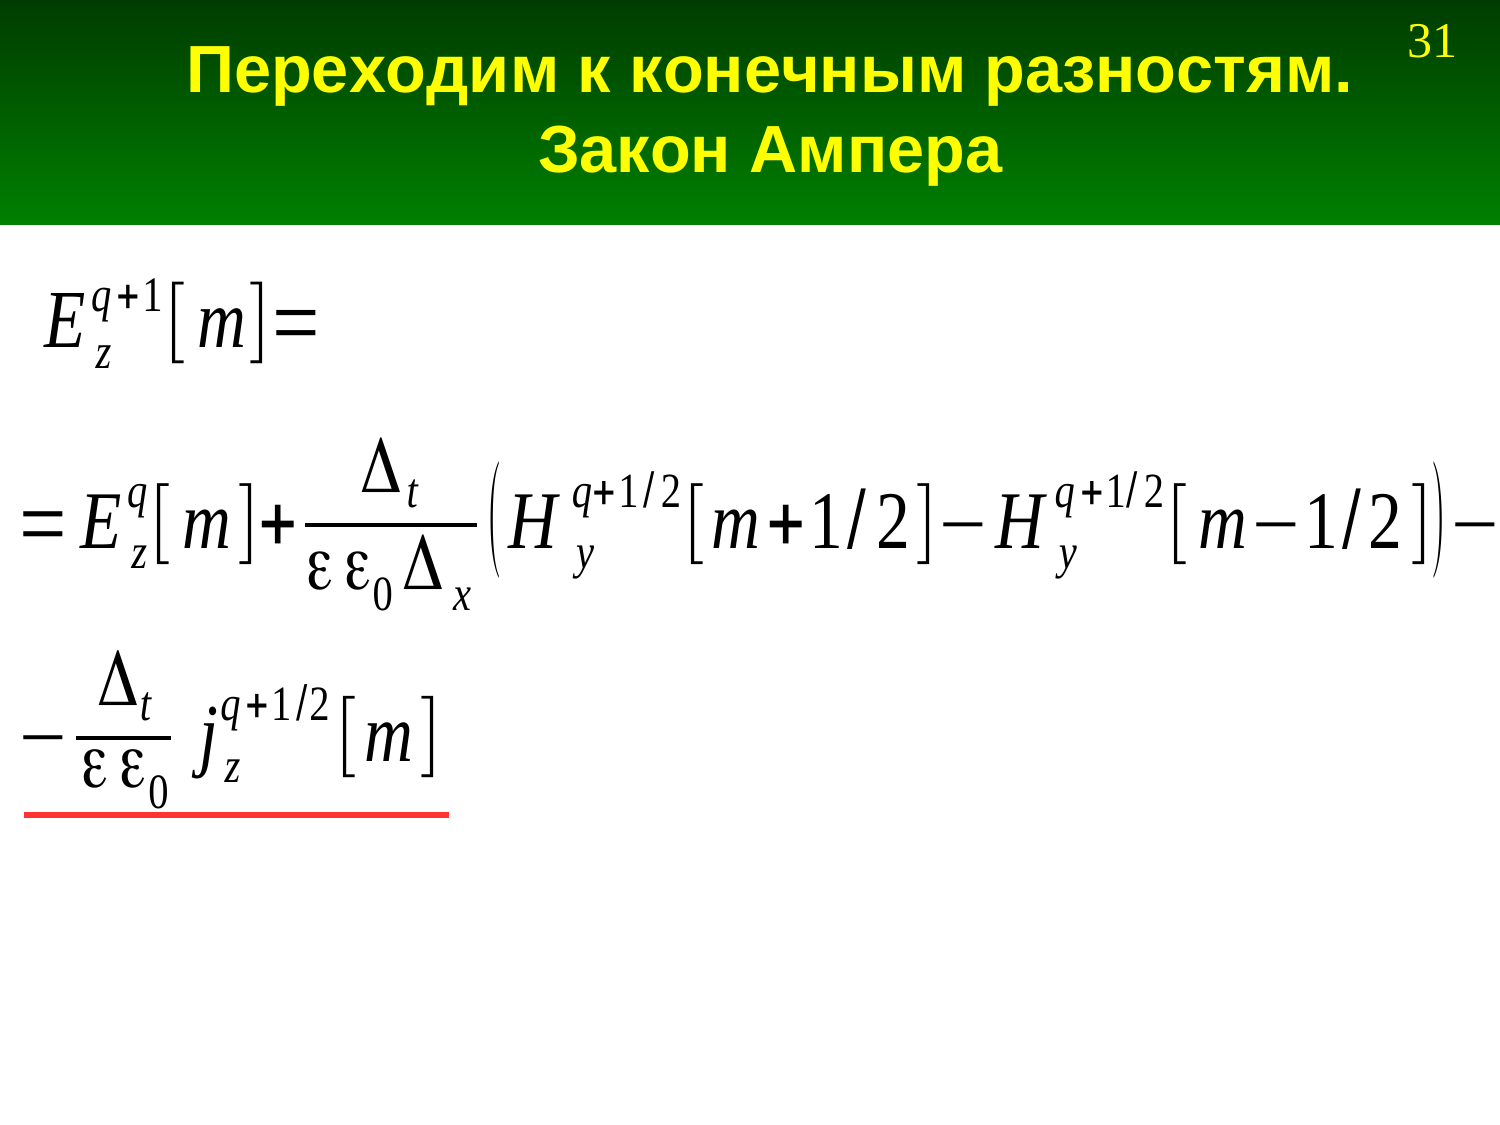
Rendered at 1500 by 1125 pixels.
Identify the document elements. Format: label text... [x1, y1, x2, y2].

title Переходим к конечным разностям. Закон Ампера [100, 7, 1441, 204]
chart [0, 643, 454, 817]
chart [0, 430, 1500, 621]
chart [23, 265, 341, 381]
